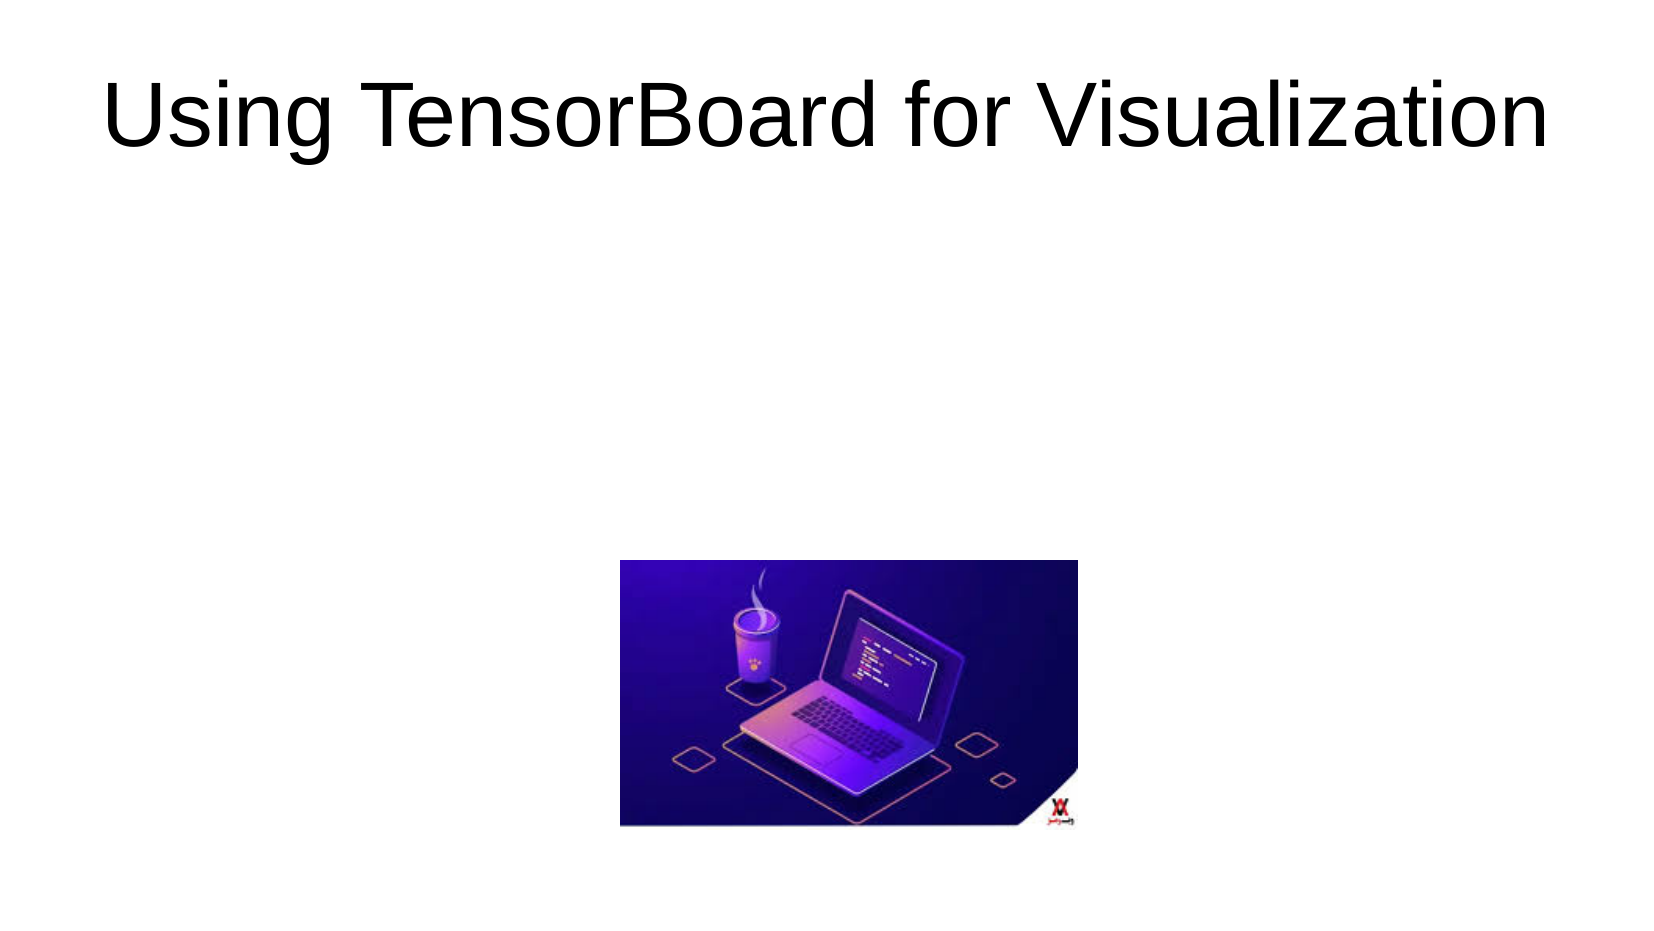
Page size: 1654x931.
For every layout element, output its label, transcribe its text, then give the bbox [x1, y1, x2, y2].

picture [620, 560, 1078, 830]
title Using TensorBoard for Visualization [82, 37, 1571, 193]
